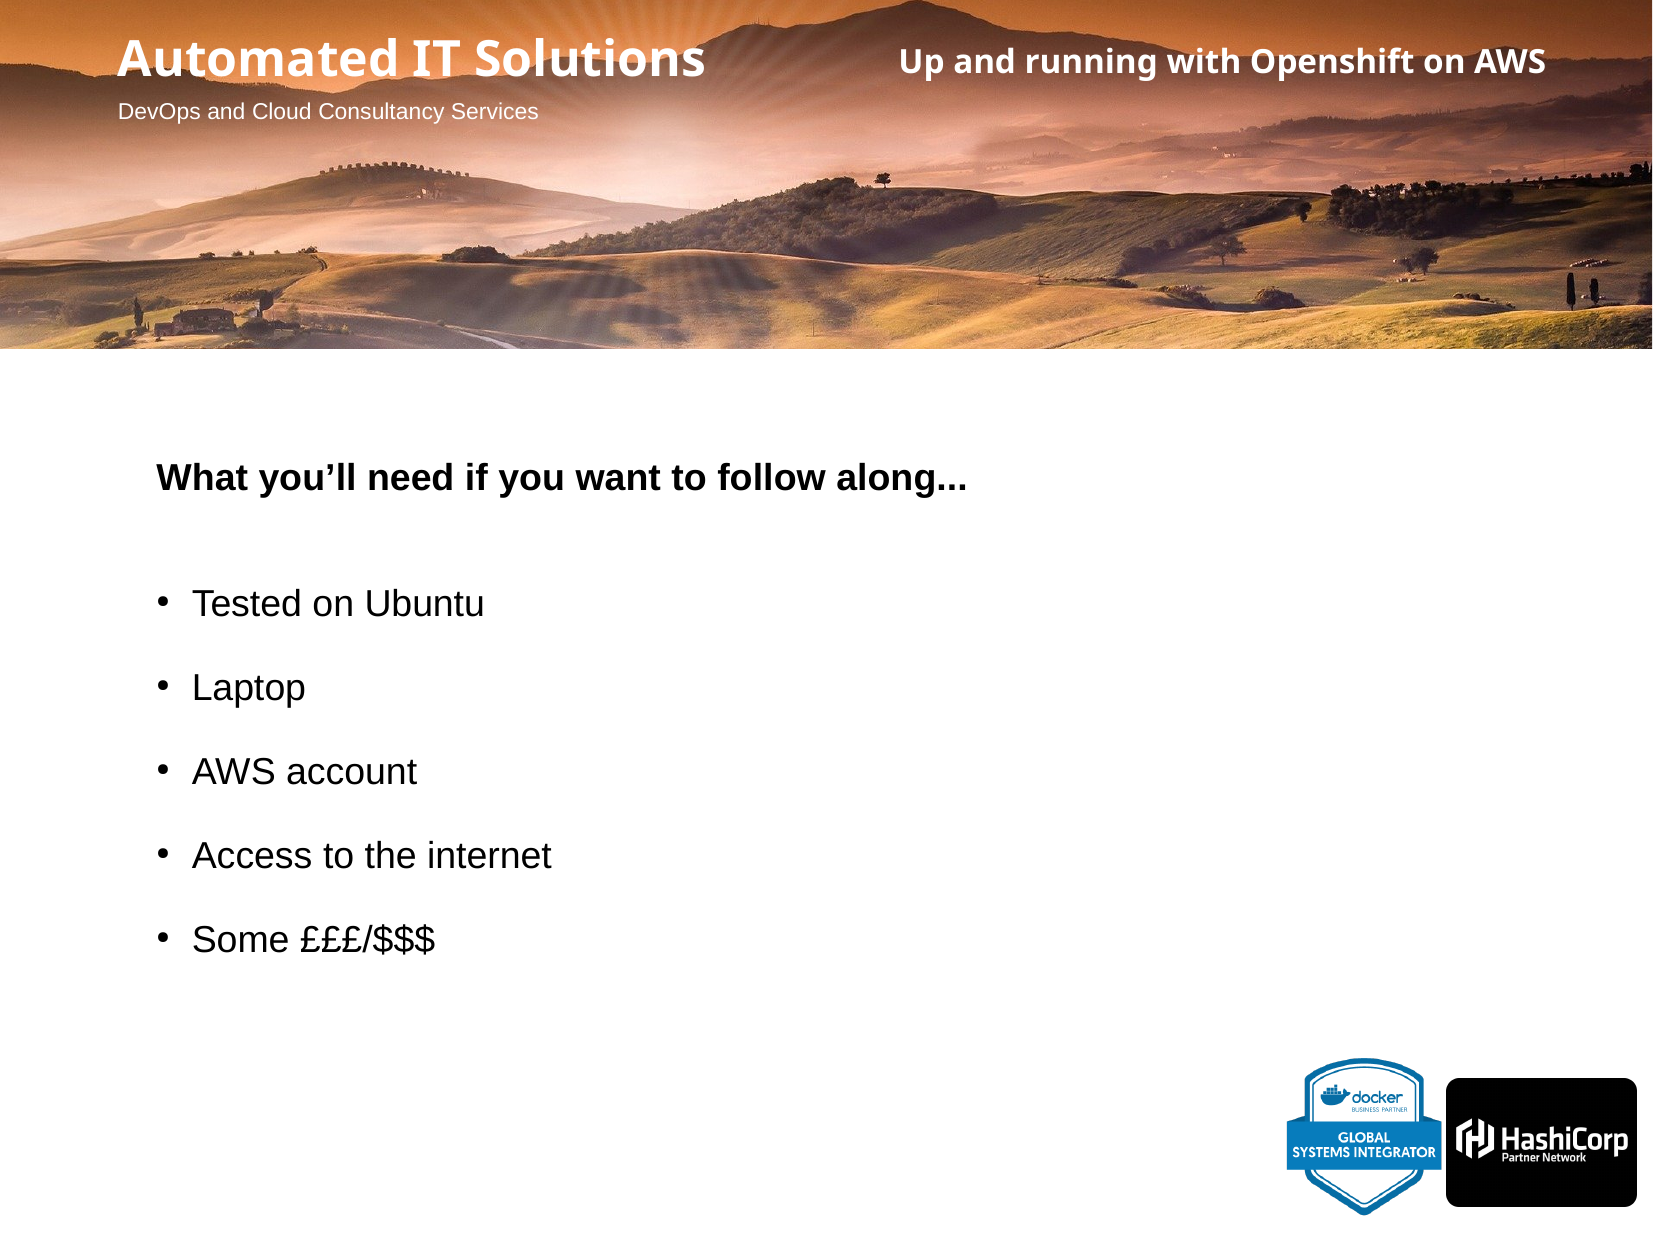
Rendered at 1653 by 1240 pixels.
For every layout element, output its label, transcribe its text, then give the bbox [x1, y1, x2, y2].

picture [0, 0, 1653, 349]
text_box Up and running with Openshift on AWS [874, 39, 1571, 80]
text_box [118, 413, 1607, 570]
text_box What you’ll need if you want to follow along... Tested on Ubuntu Laptop AWS account Access to the internet Some £££/$$$ [141, 448, 1528, 1169]
picture [1224, 1078, 1637, 1218]
